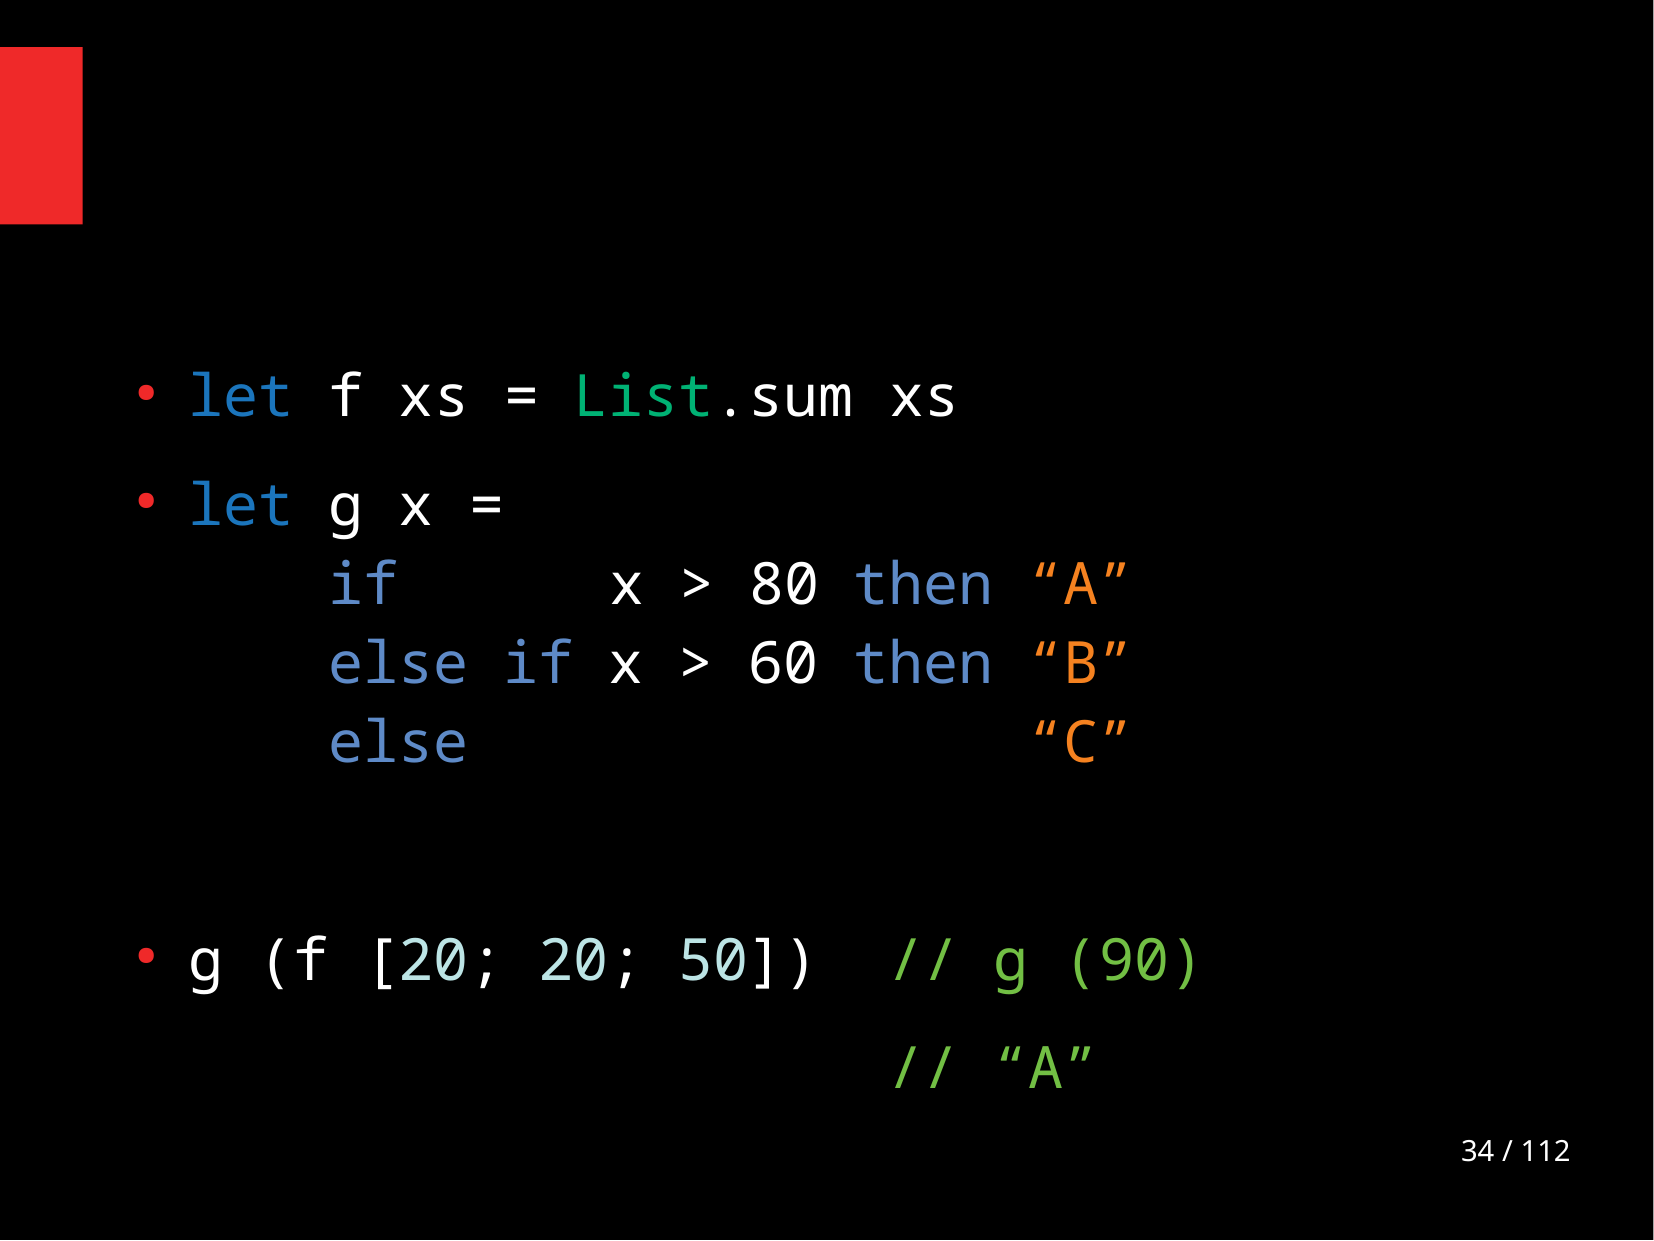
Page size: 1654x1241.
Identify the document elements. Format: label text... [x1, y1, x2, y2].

list let f xs = List.sum xs let g x = if x > 80 then “A” else if x > 60 then “B” else “C” g (f [20; 20; 50]) // g (90) // “A” [118, 354, 1536, 1074]
